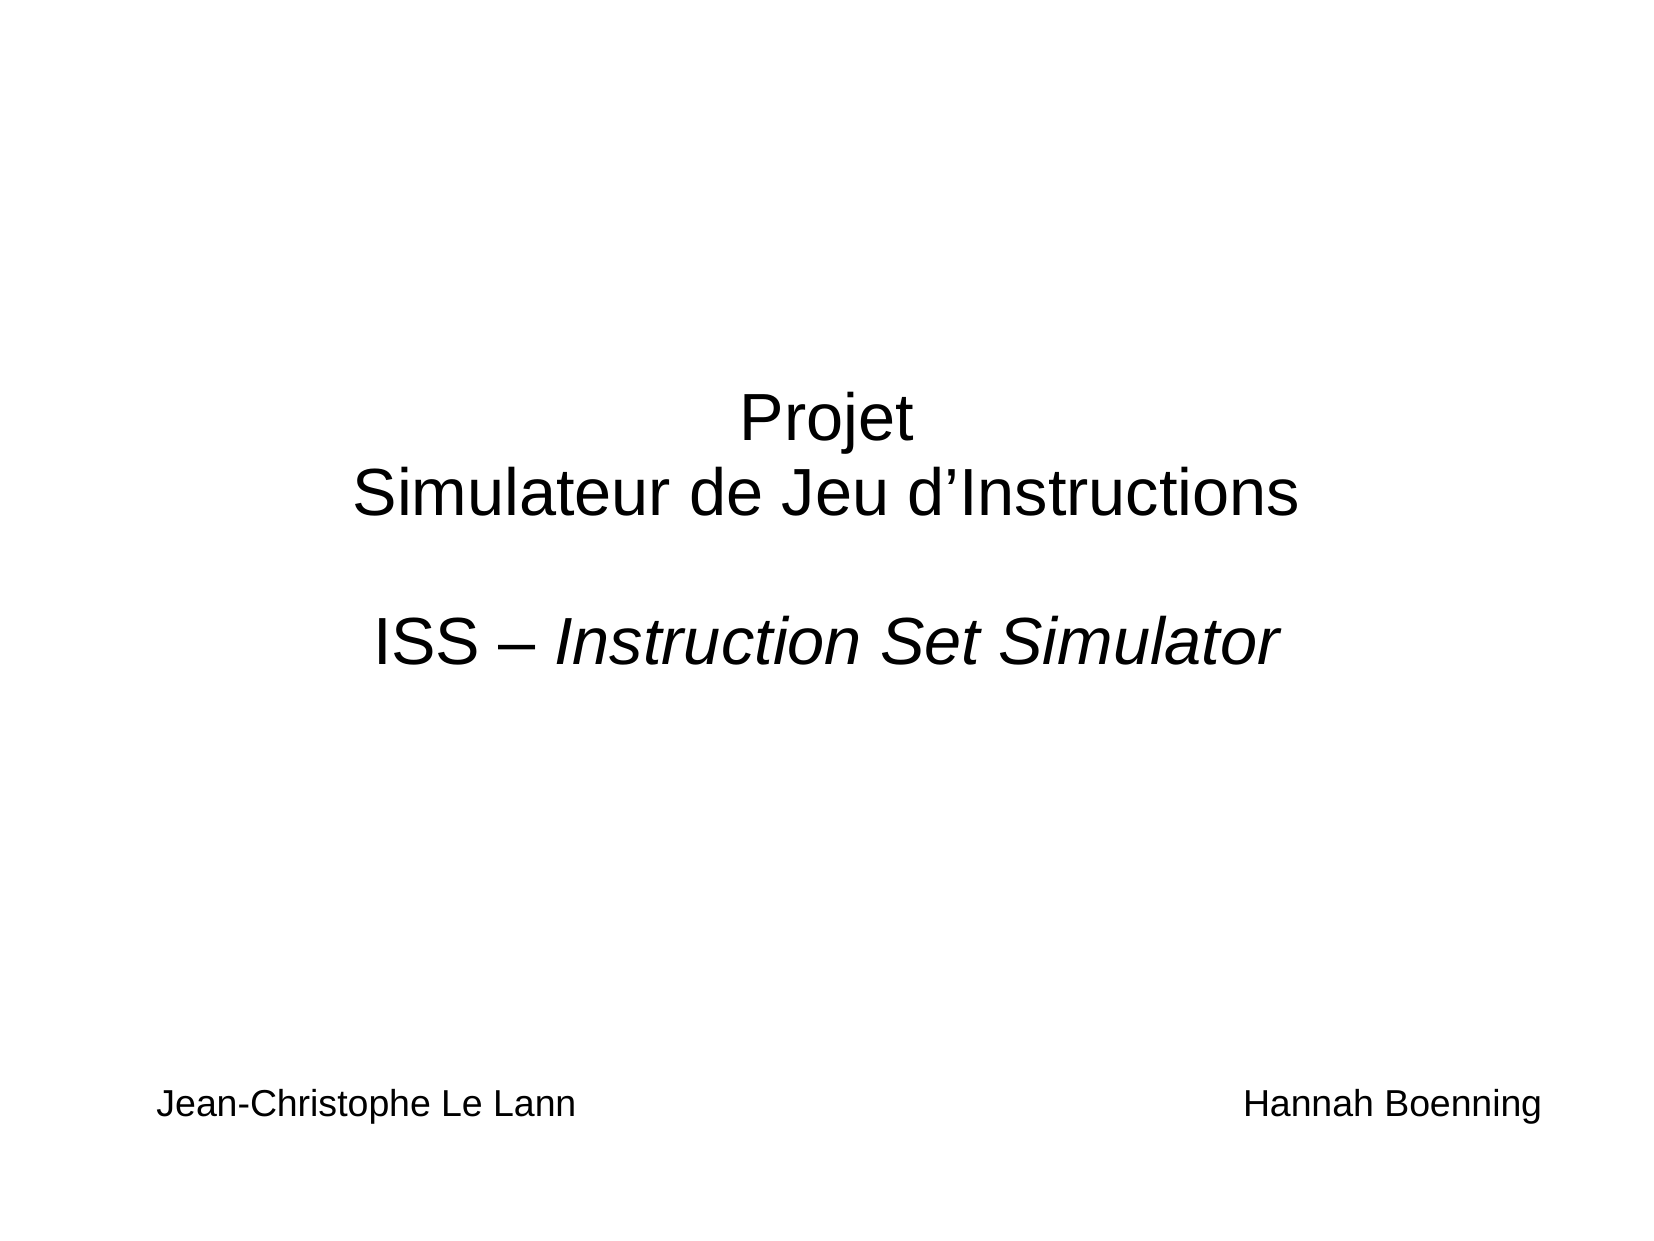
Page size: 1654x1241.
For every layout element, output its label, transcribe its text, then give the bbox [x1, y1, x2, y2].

text_box Jean-Christophe Le Lann [141, 1074, 733, 1174]
subtitle Projet Simulateur de Jeu d’Instructions ISS – Instruction Set Simulator [82, 49, 1571, 1010]
text_box Hannah Boenning [1228, 1074, 1595, 1174]
